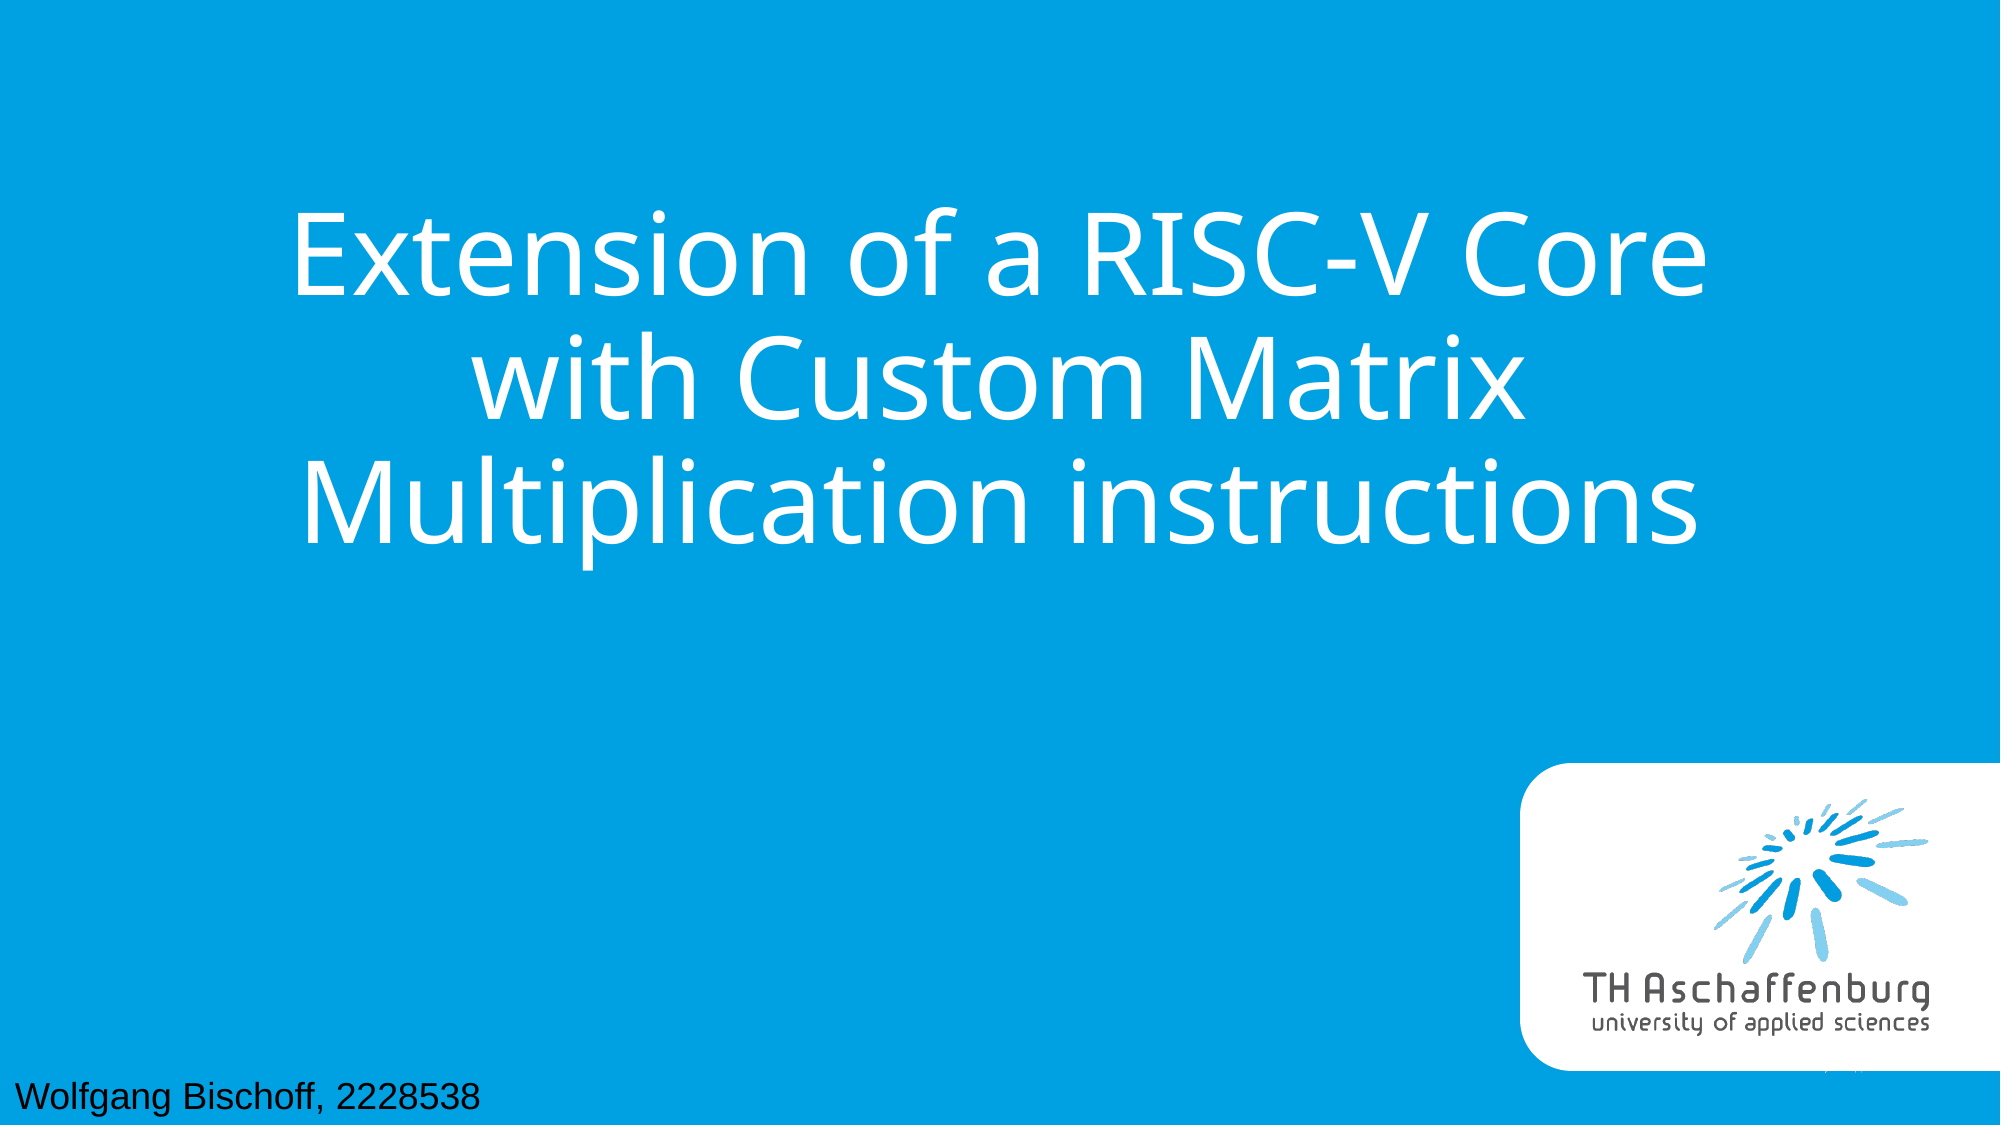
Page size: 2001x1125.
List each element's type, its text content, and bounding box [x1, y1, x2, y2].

title Extension of a RISC-V Core with Custom Matrix Multiplication instructions [249, 184, 1750, 576]
picture [1583, 799, 1929, 1036]
text_box Wolfgang Bischoff, 2228538 [0, 1068, 675, 1125]
